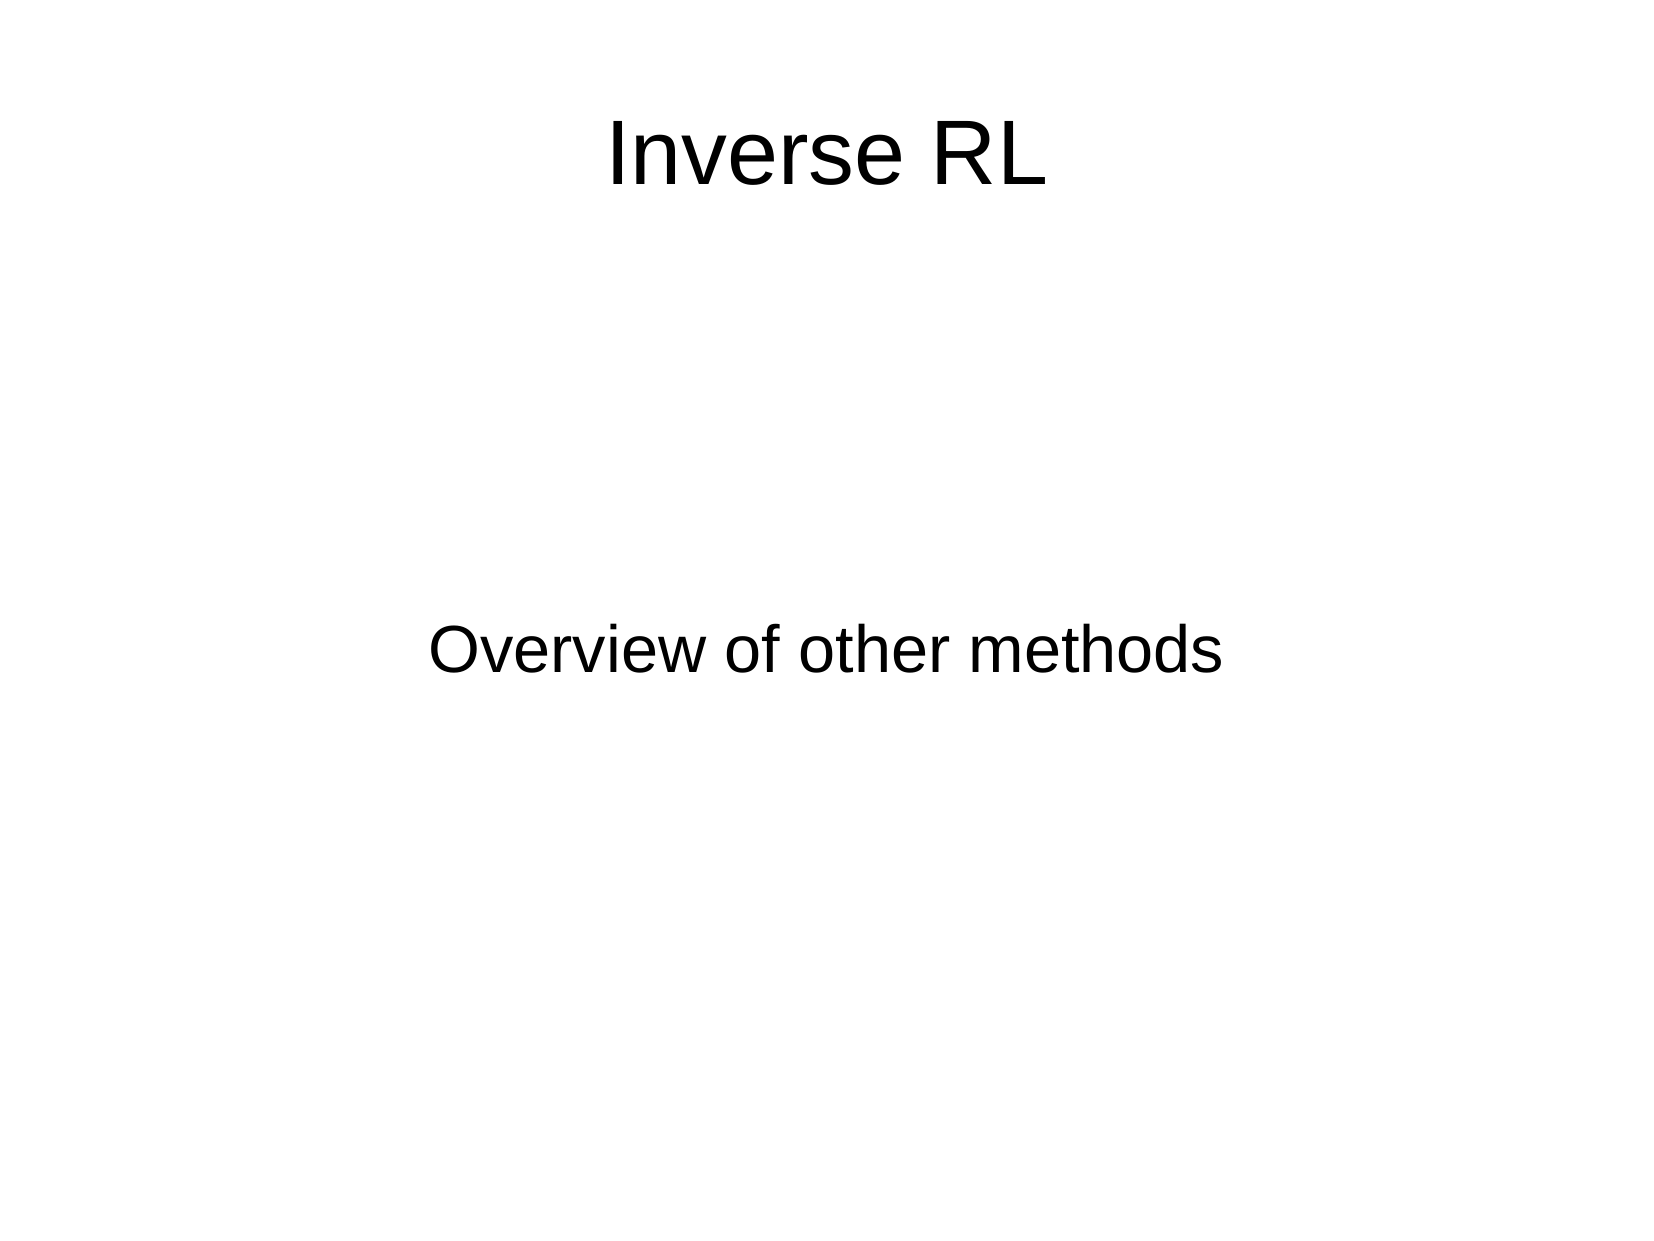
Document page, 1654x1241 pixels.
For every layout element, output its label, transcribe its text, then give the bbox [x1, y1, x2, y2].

title Inverse RL [82, 49, 1571, 257]
subtitle Overview of other methods [82, 290, 1571, 1010]
